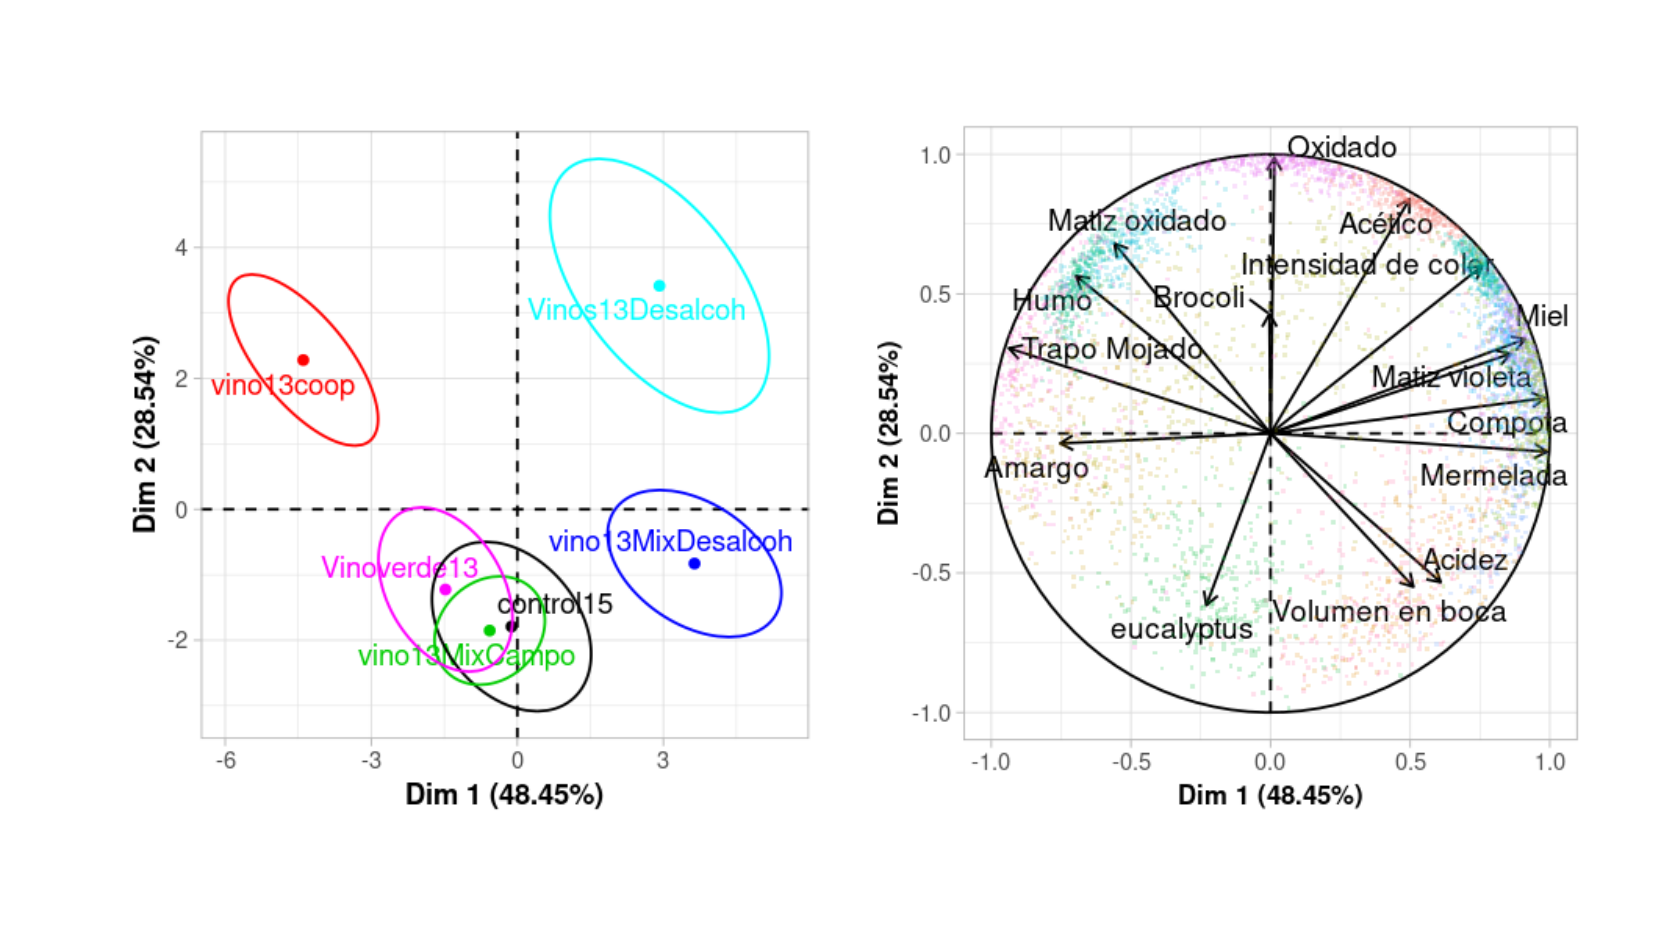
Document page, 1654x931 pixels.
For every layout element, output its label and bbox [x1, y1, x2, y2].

picture [854, 70, 1590, 826]
picture [120, 70, 841, 826]
